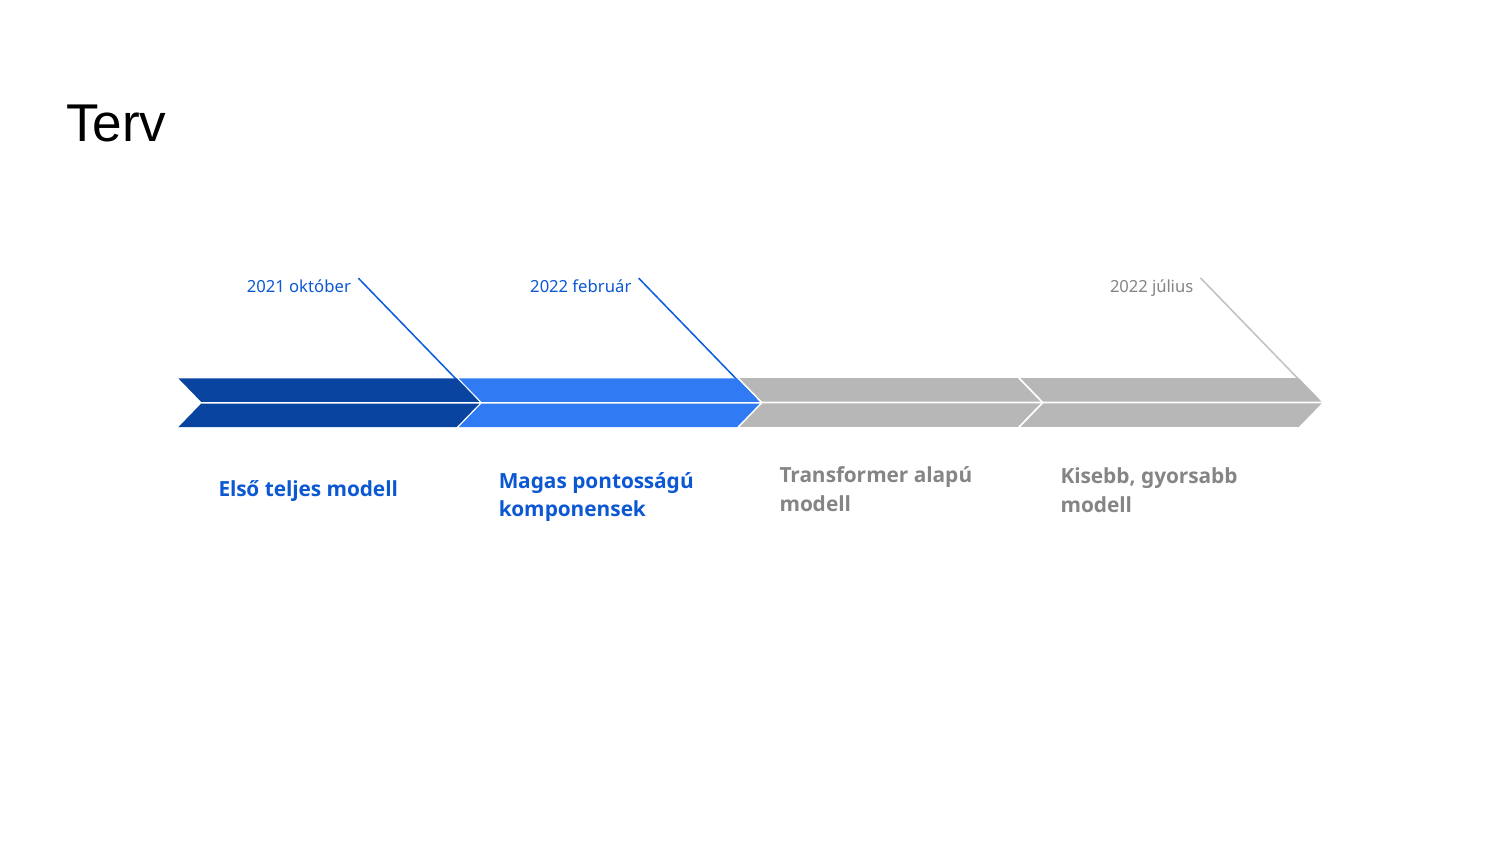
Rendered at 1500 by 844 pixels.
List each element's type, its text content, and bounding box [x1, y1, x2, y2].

text_box 2021 október [208, 258, 367, 298]
text_box [178, 378, 1322, 402]
text_box Első teljes modell [203, 442, 451, 516]
text_box Kisebb, gyorsabb modell [1045, 441, 1293, 563]
text_box Magas pontosságú komponensek [483, 442, 731, 536]
text_box [178, 403, 1322, 428]
text_box Terv [51, 72, 1449, 167]
text_box Transformer alapú modell [764, 441, 1038, 536]
text_box 2022 február [479, 258, 647, 298]
text_box 2022 július [1074, 258, 1209, 298]
